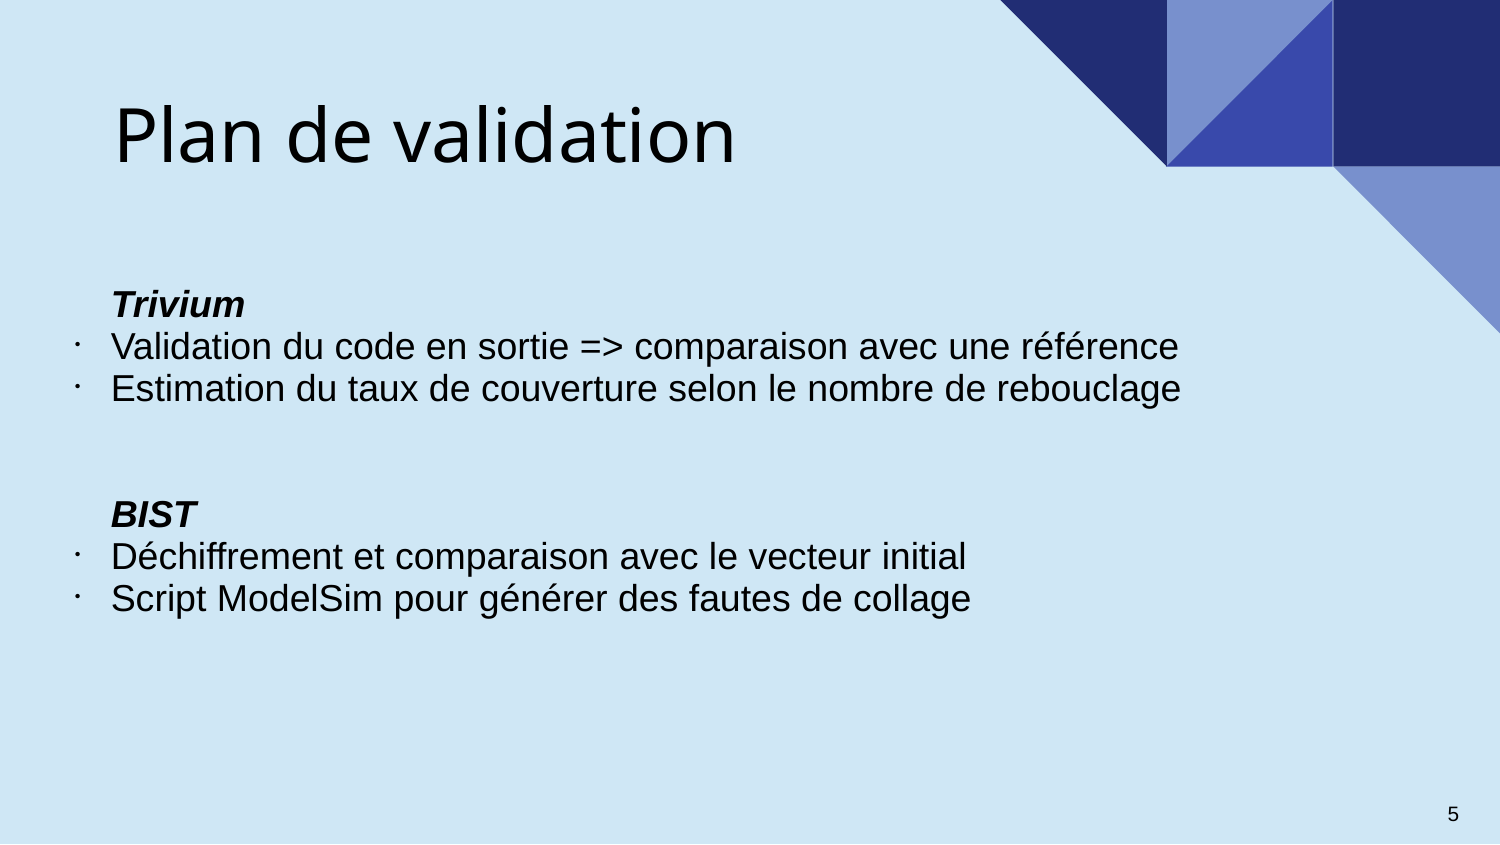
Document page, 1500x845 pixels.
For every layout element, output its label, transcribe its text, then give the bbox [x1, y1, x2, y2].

title Plan de validation [98, 54, 1447, 193]
text_box 5 [1432, 795, 1478, 834]
text_box Trivium Validation du code en sortie => comparaison avec une référence Estimation du taux de couverture selon le nombre de rebouclage BIST Déchiffrement et comparaison avec le vecteur initial Script ModelSim pour générer des fautes de collage [60, 276, 1261, 712]
